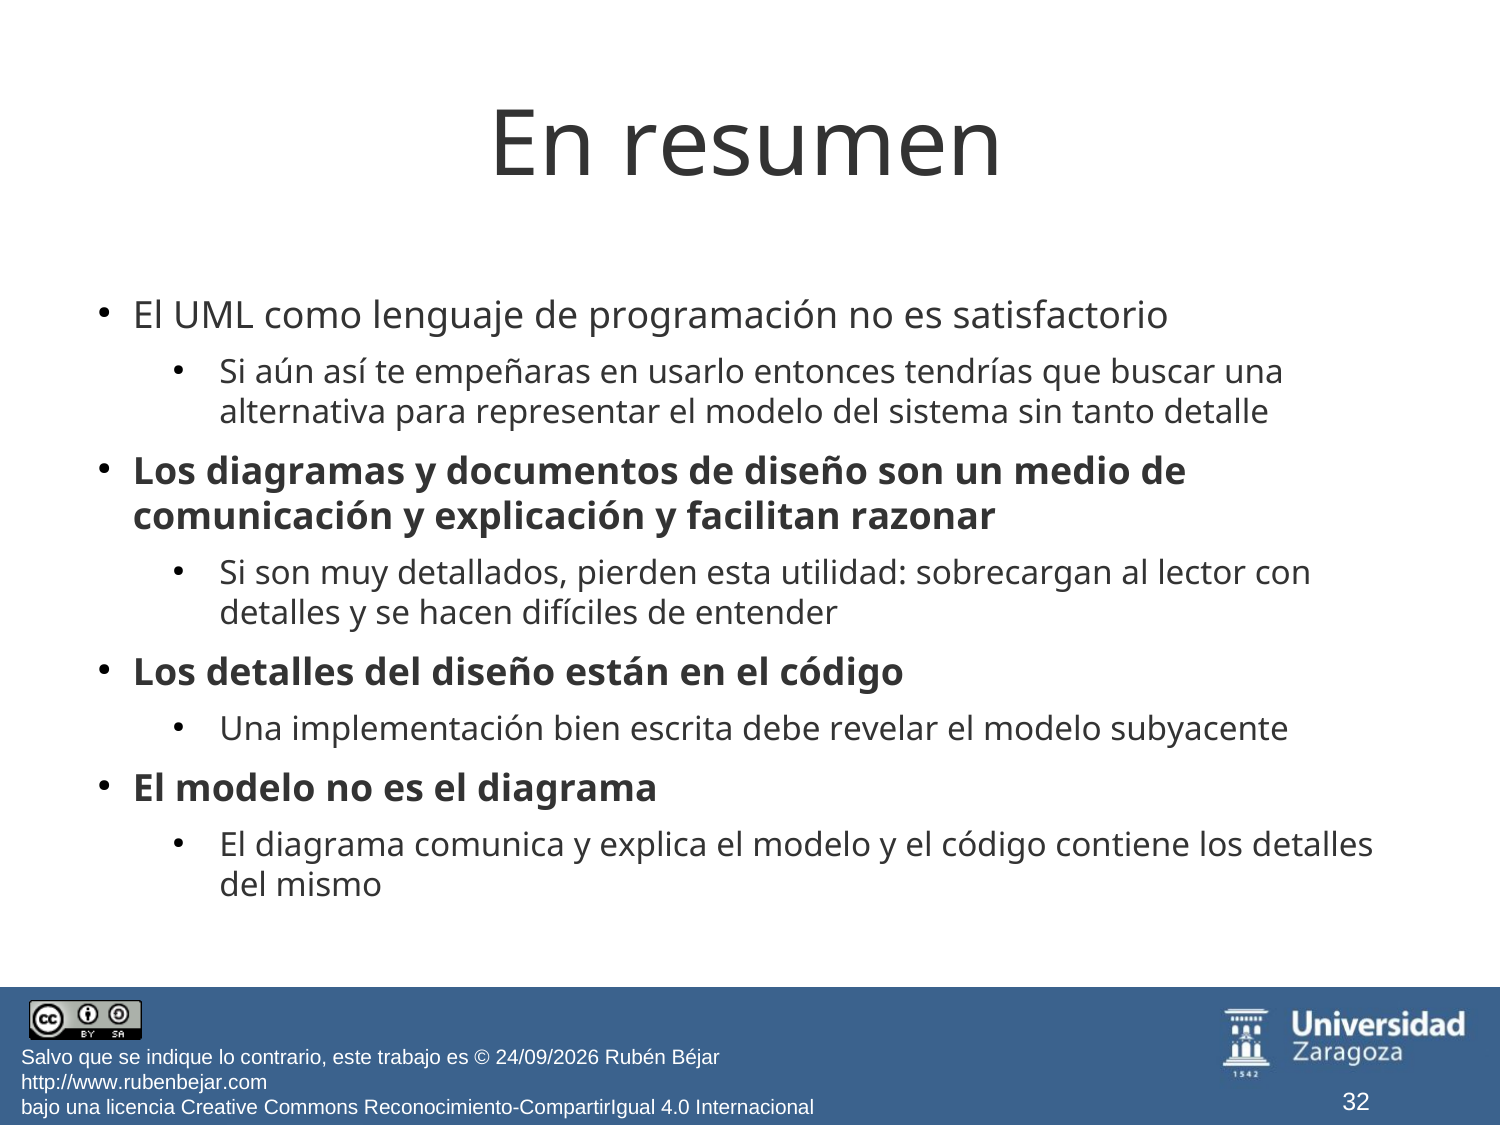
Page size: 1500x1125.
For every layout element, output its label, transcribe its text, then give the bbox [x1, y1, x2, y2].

title En resumen [74, 21, 1420, 257]
list El UML como lenguaje de programación no es satisfactorio Si aún así te empeñaras en usarlo entonces tendrías que buscar una alternativa para representar el modelo del sistema sin tanto detalle Los diagramas y documentos de diseño son un medio de comunicación y explicación y facilitan razonar Si son muy detallados, pierden esta utilidad: sobrecargan al lector con detalles y se hacen difíciles de entender Los detalles del diseño están en el código Una implementación bien escrita debe revelar el modelo subyacente El modelo no es el diagrama El diagrama comunica y explica el modelo y el código contiene los detalles del mismo [82, 283, 1418, 957]
picture [0, 987, 1500, 1125]
